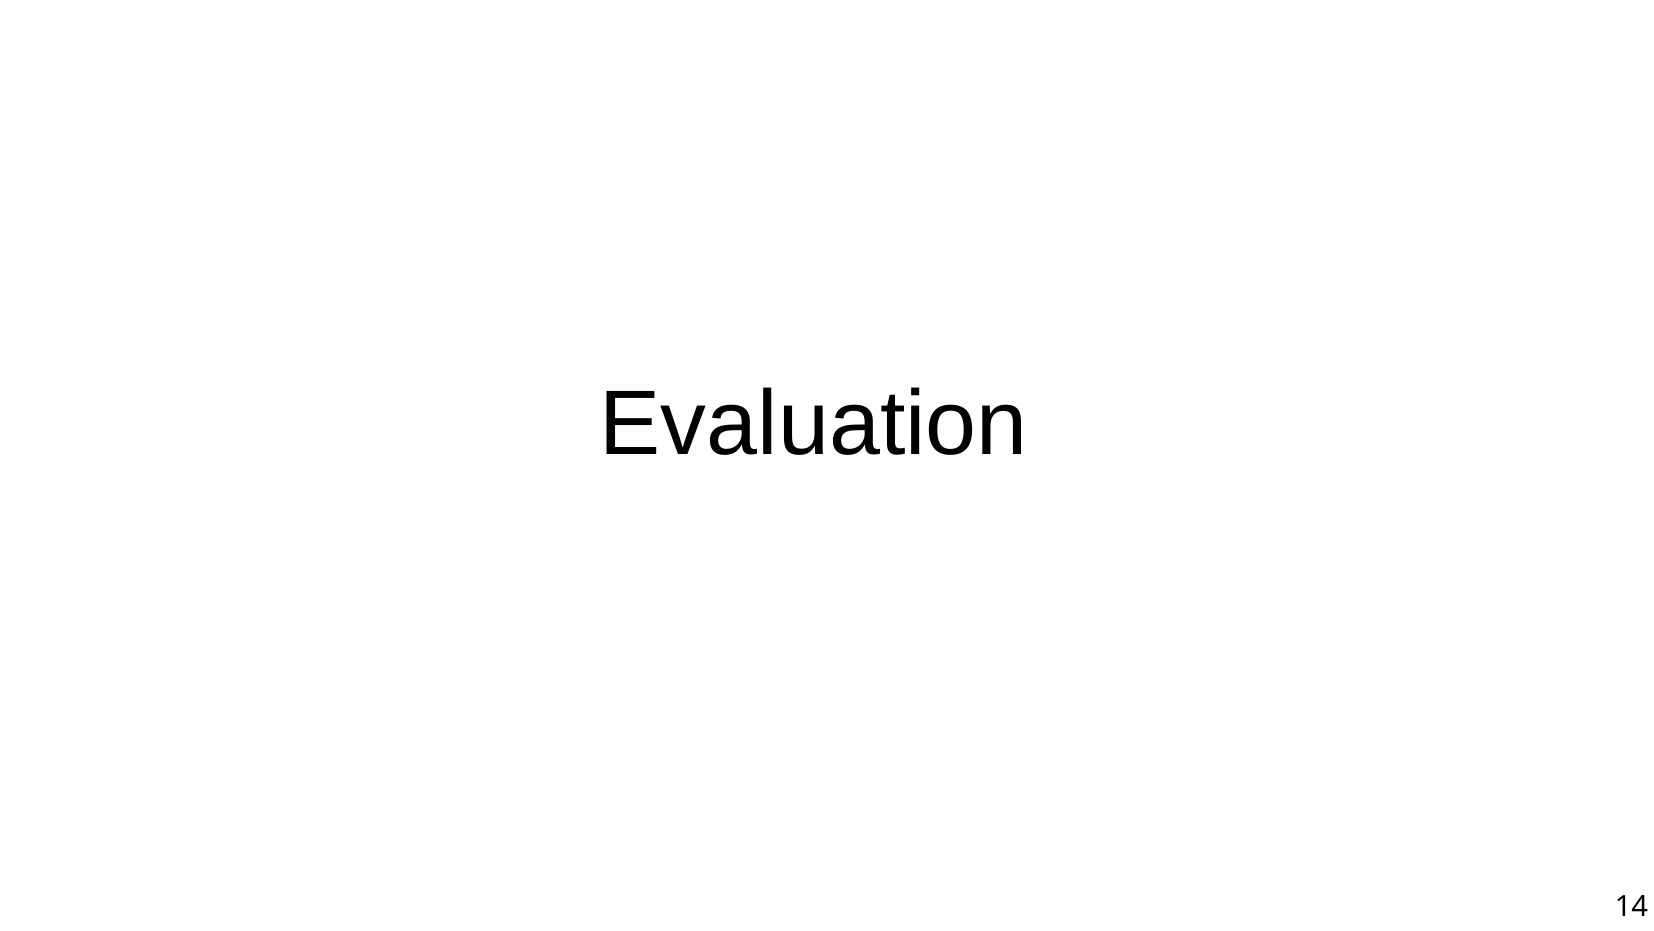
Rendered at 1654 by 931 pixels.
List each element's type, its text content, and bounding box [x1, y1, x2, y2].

title Evaluation [70, 345, 1559, 501]
